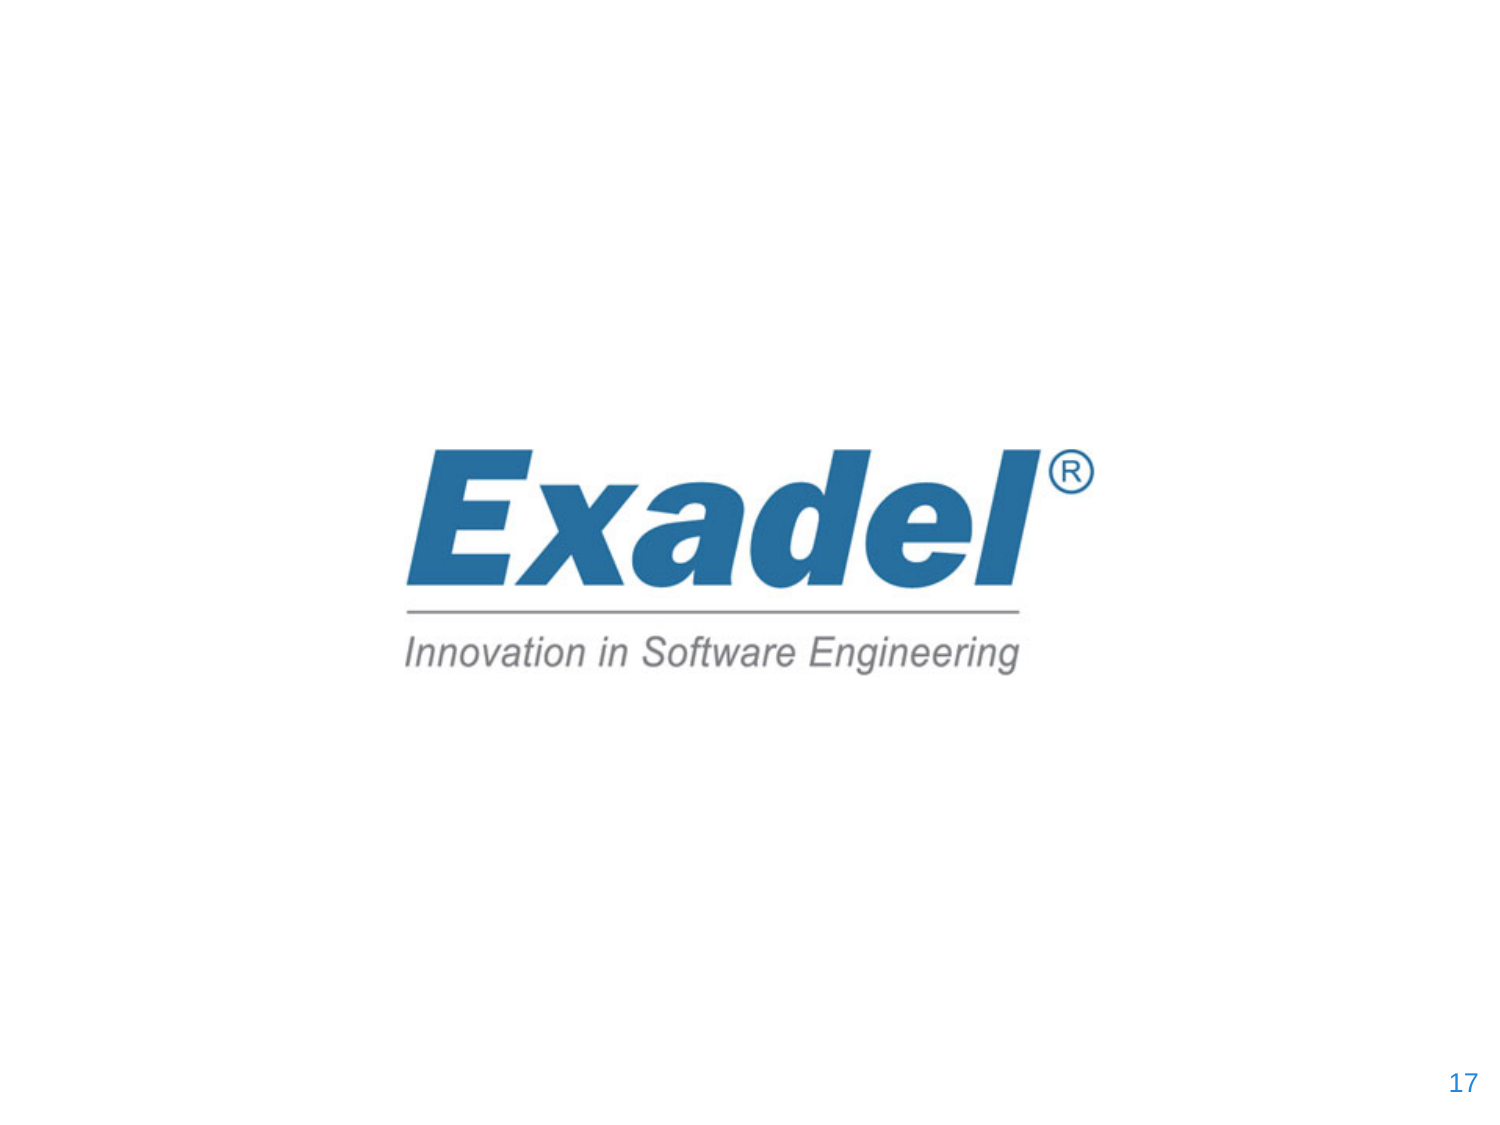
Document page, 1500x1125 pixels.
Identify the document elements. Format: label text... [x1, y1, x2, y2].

slide_number <number> [1403, 1038, 1494, 1125]
picture [404, 448, 1096, 677]
